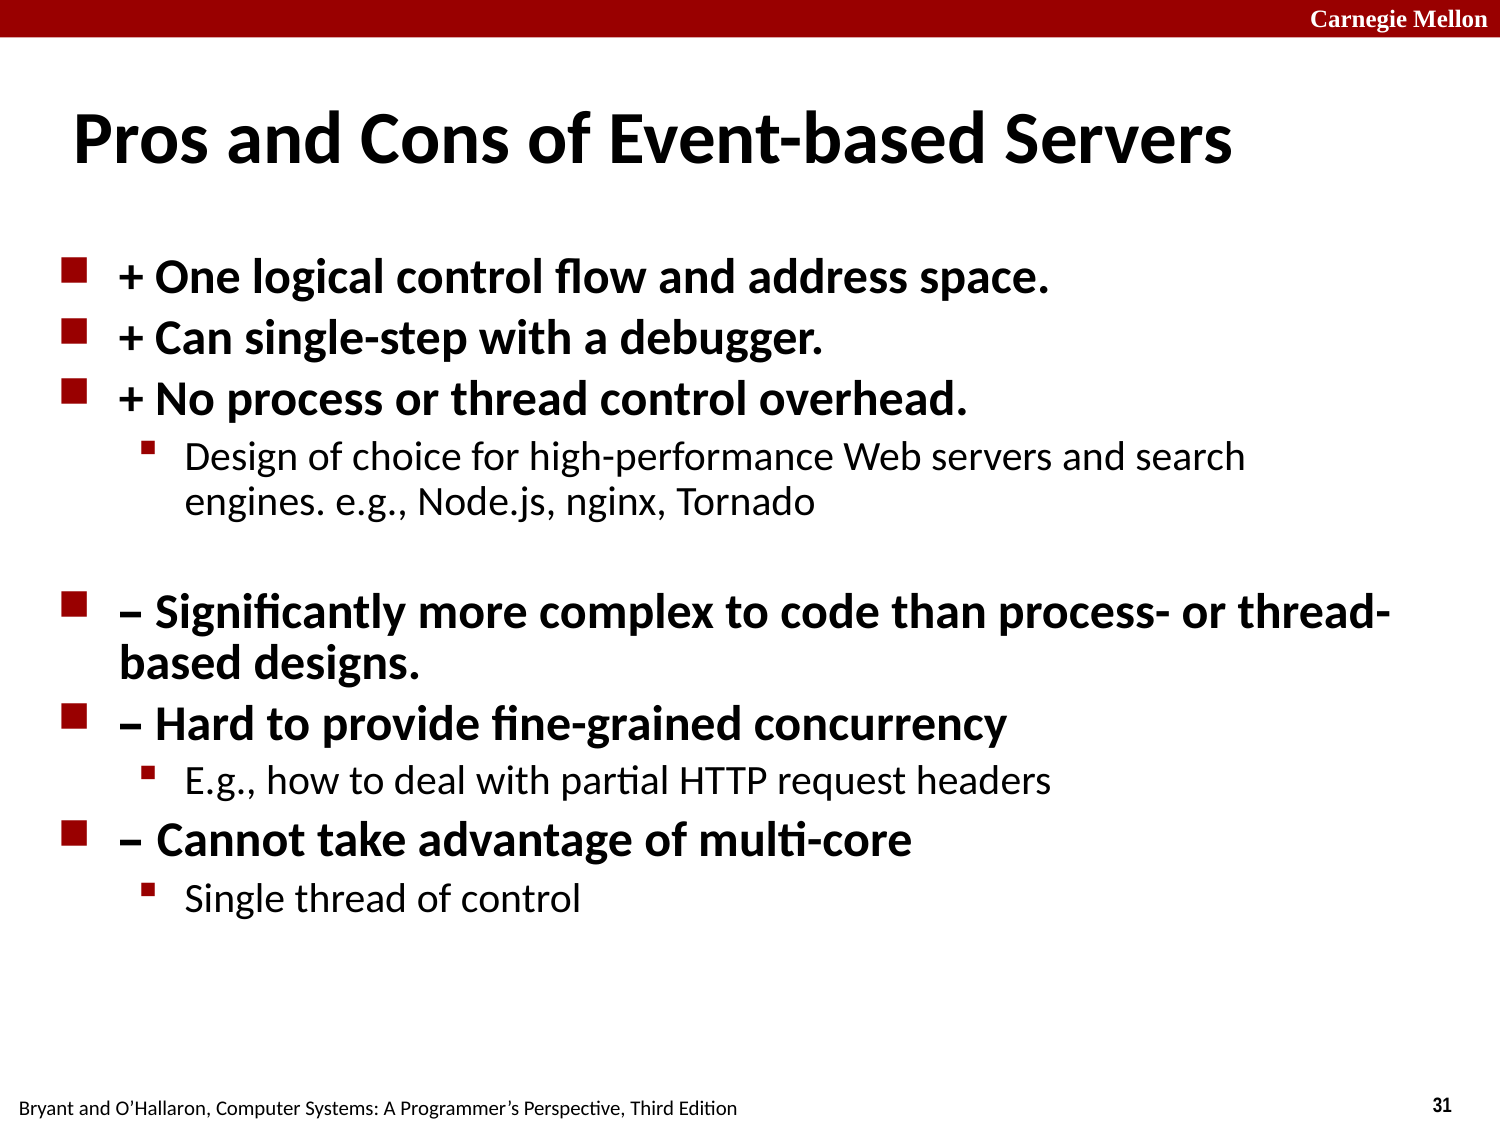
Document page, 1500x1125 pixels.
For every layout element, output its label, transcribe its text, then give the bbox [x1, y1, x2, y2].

title Pros and Cons of Event-based Servers [58, 71, 1304, 197]
list + One logical control flow and address space. + Can single-step with a debugger. + No process or thread control overhead. Design of choice for high-performance Web servers and search engines. e.g., Node.js, nginx, Tornado – Significantly more complex to code than process- or thread-based designs. – Hard to provide fine-grained concurrency E.g., how to deal with partial HTTP request headers – Cannot take advantage of multi-core Single thread of control [47, 245, 1411, 1103]
